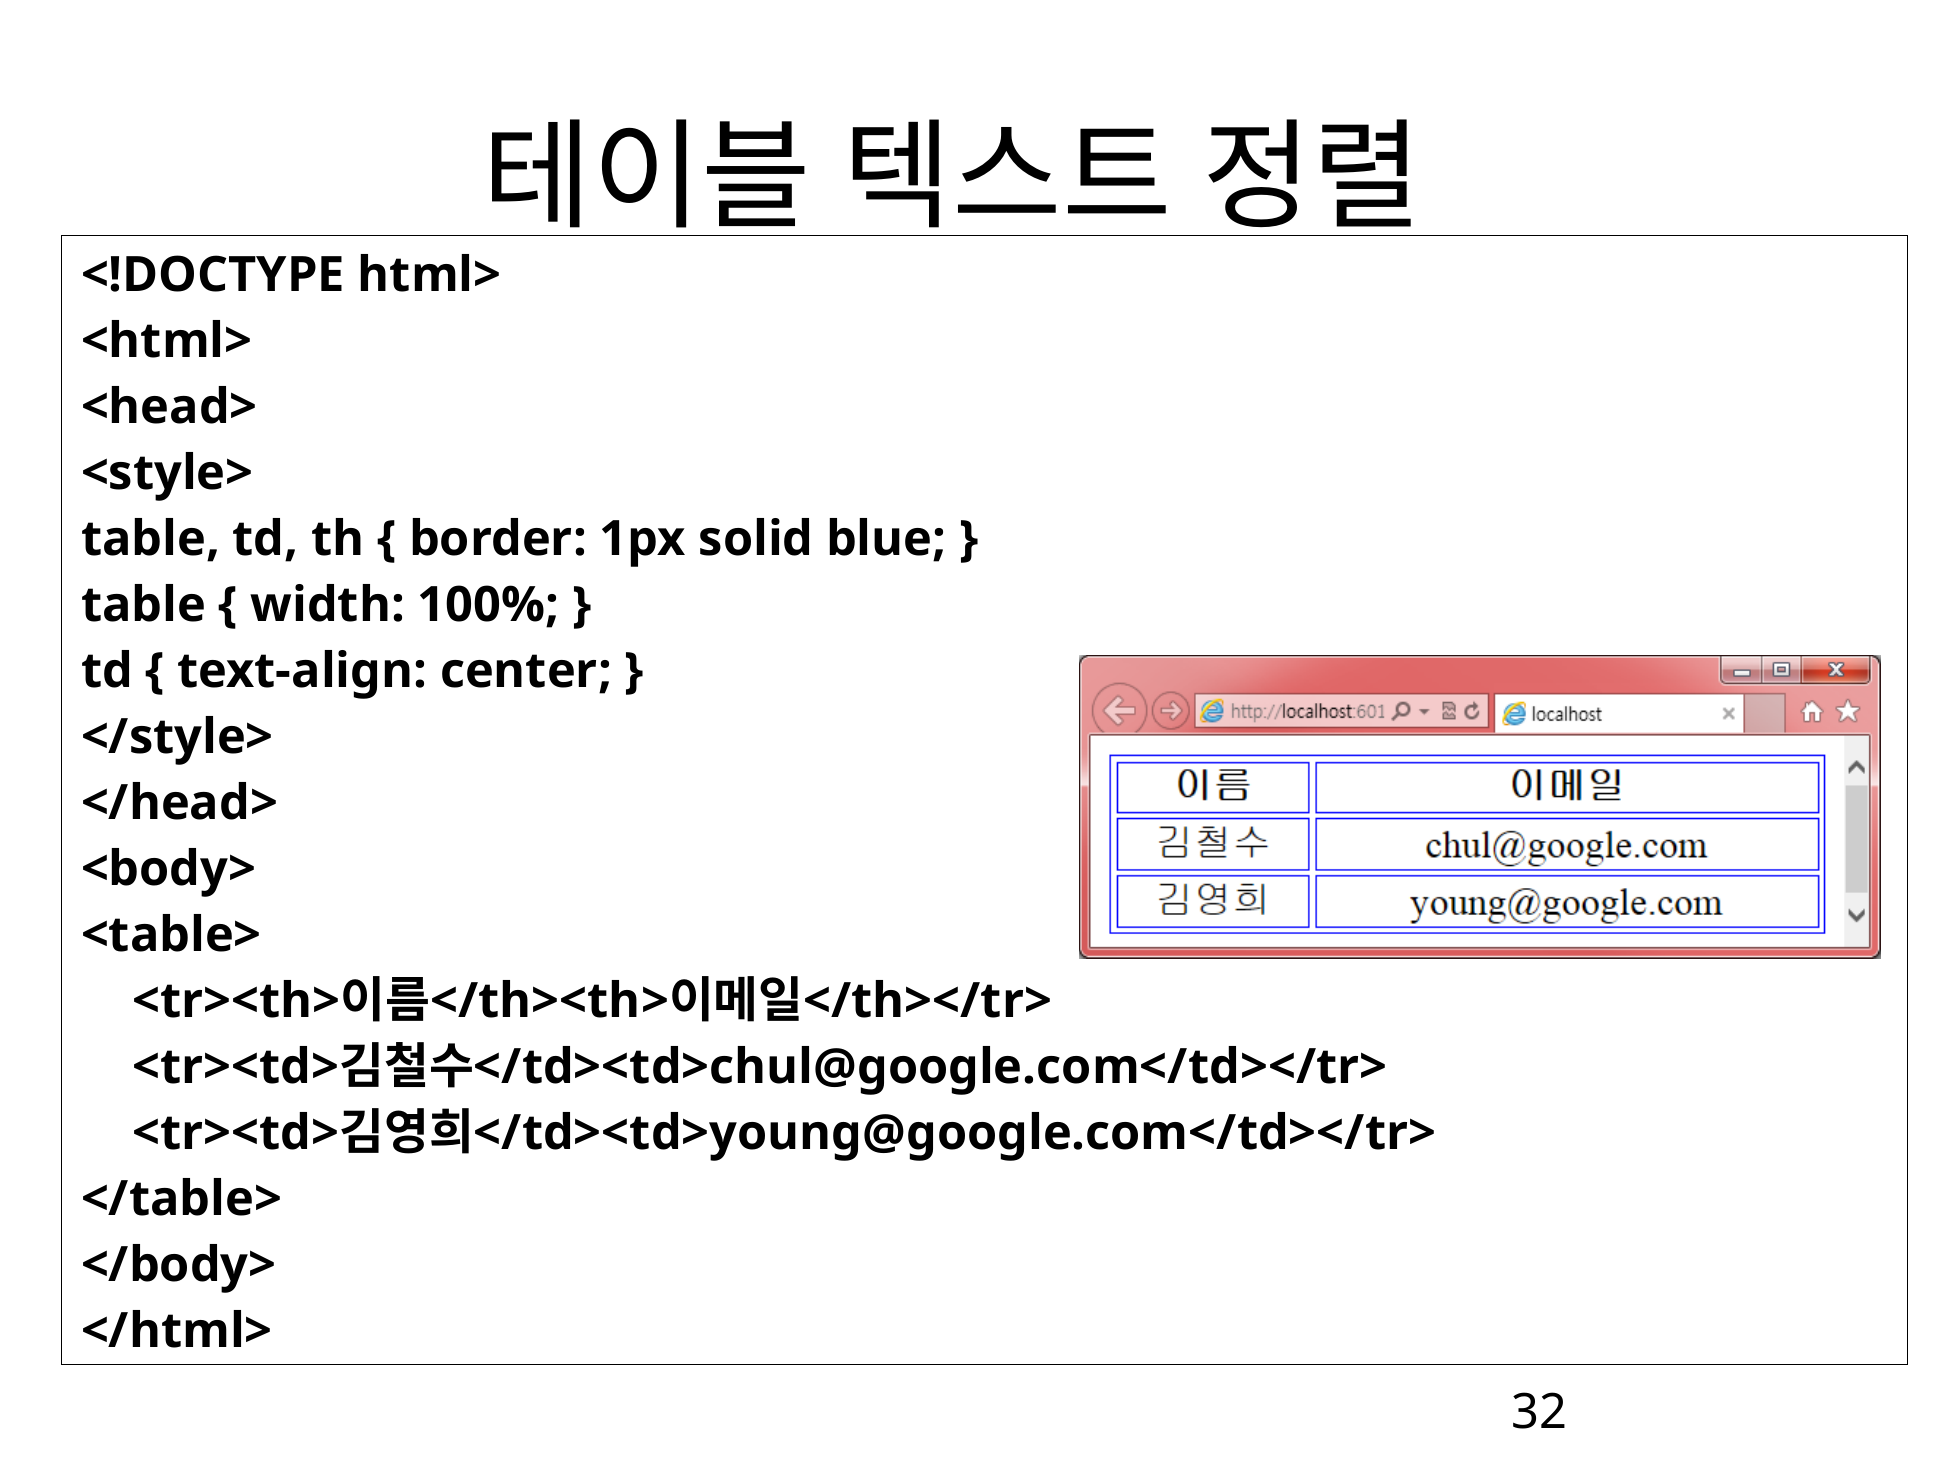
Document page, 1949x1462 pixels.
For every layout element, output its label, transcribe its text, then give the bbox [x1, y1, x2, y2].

picture [1079, 655, 1881, 959]
text_box <!DOCTYPE html> <html> <head> <style> table, td, th { border: 1px solid blue; } table { width: 100%; } td { text-align: center; } </style> </head> <body> <table> <tr><th>이름</th><th>이메일</th></tr> <tr><td>김철수</td><td>chul@google.com</td></tr> <tr><td>김영희</td><td>young@google.com</td></tr> </table> </body> </html> [61, 235, 1908, 1365]
title 테이블 텍스트 정렬 [156, 92, 1749, 235]
slide_number <숫자> [1496, 1372, 1899, 1462]
